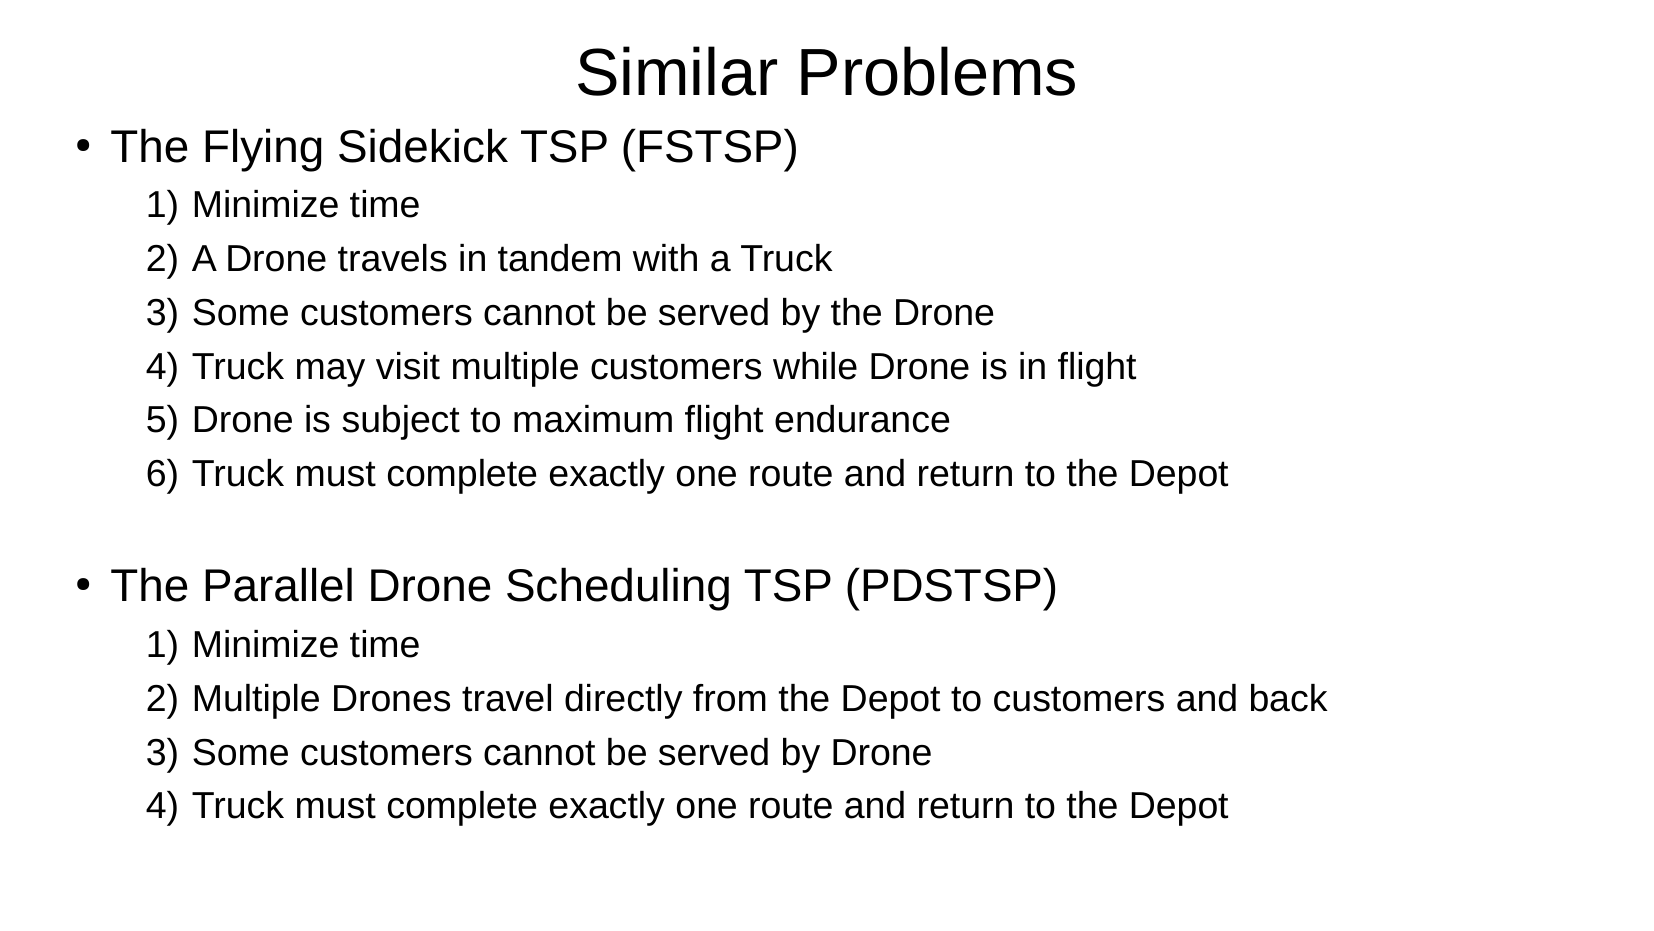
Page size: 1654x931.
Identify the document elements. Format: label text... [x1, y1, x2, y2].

title Similar Problems [82, 0, 1571, 151]
subtitle The Flying Sidekick TSP (FSTSP) Minimize time A Drone travels in tandem with a Truck Some customers cannot be served by the Drone Truck may visit multiple customers while Drone is in flight Drone is subject to maximum flight endurance Truck must complete exactly one route and return to the Depot The Parallel Drone Scheduling TSP (PDSTSP) Minimize time Multiple Drones travel directly from the Depot to customers and back Some customers cannot be served by Drone Truck must complete exactly one route and return to the Depot [75, 120, 1564, 931]
